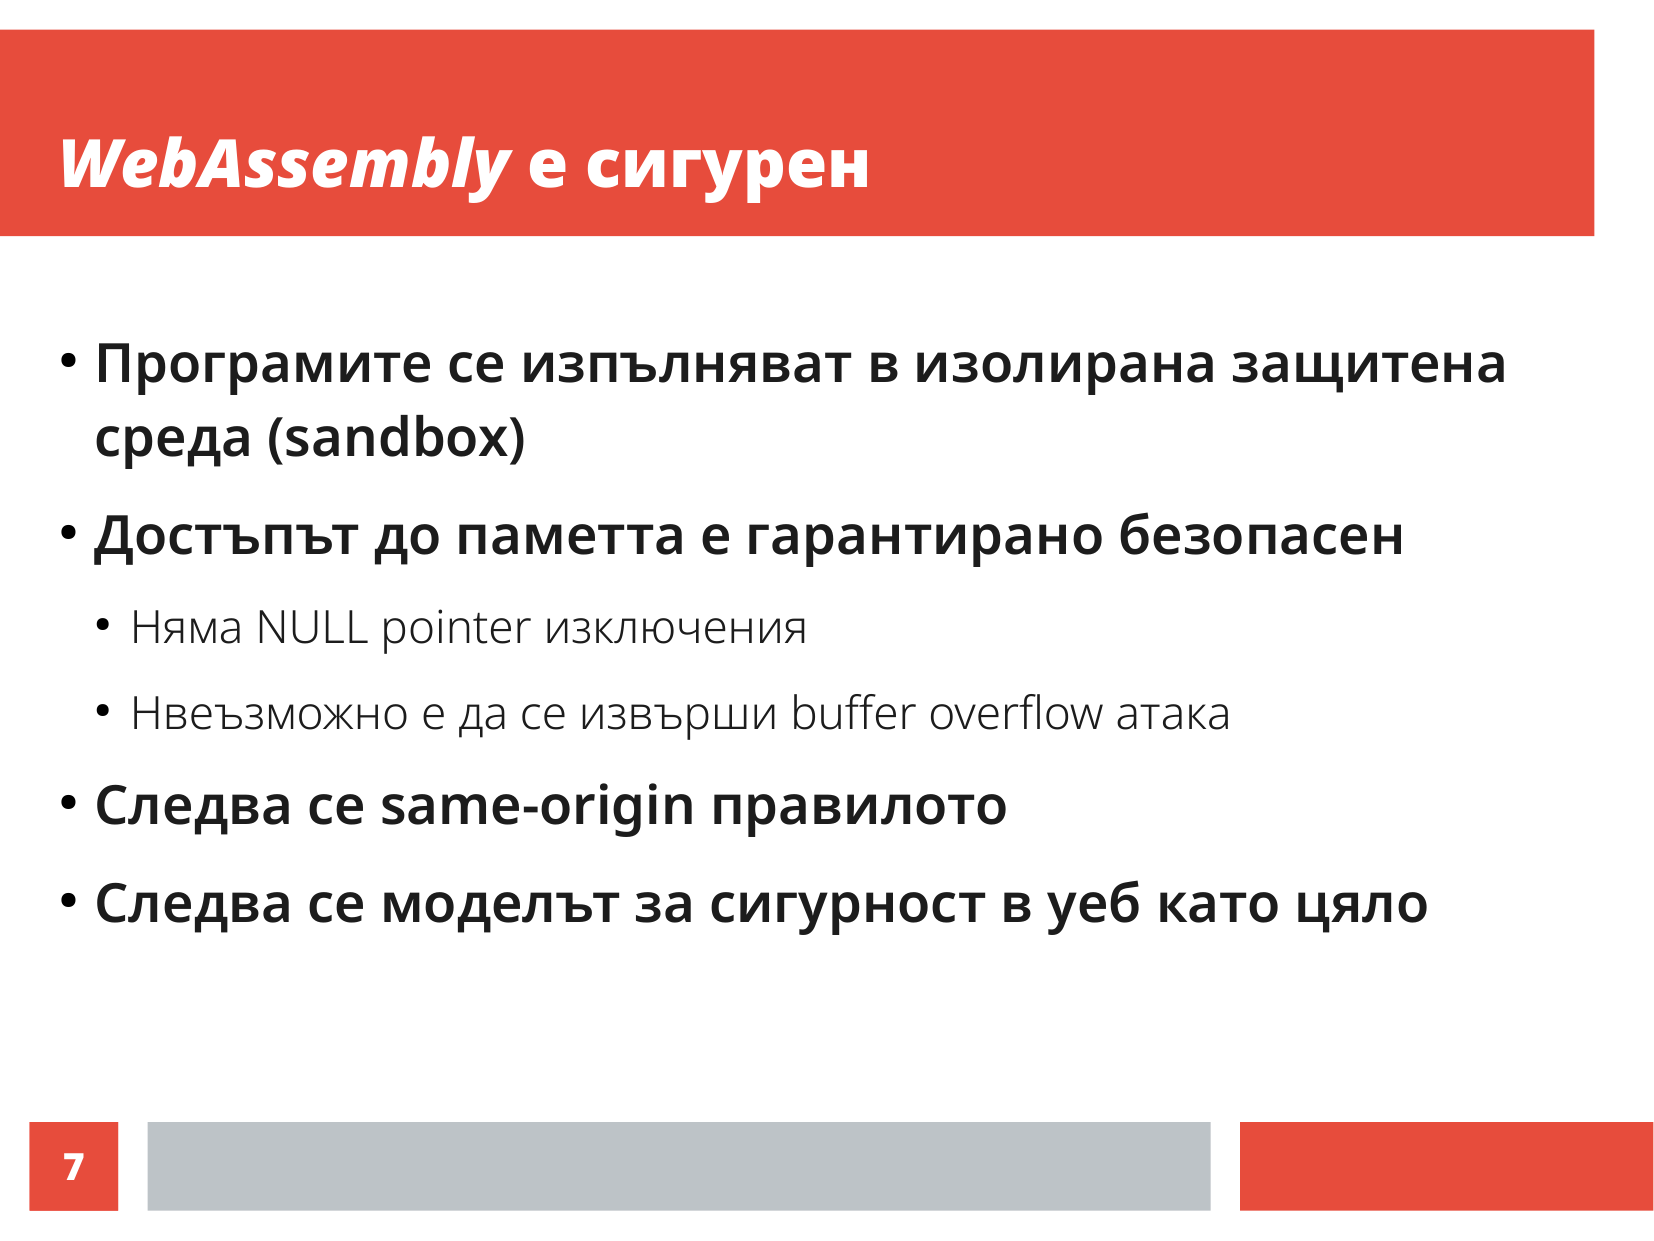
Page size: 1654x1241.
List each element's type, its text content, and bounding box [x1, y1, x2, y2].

list Програмите се изпълняват в изолирана защитена среда (sandbox) Достъпът до паметта е гарантирано безопасен Няма NULL pointer изключения Нвеъзможно е да се извърши buffer overflow атака Следва се same-origin правилото Следва се моделът за сигурност в уеб като цяло [59, 324, 1565, 1093]
title WebAssembly е сигурен [59, 59, 1595, 207]
